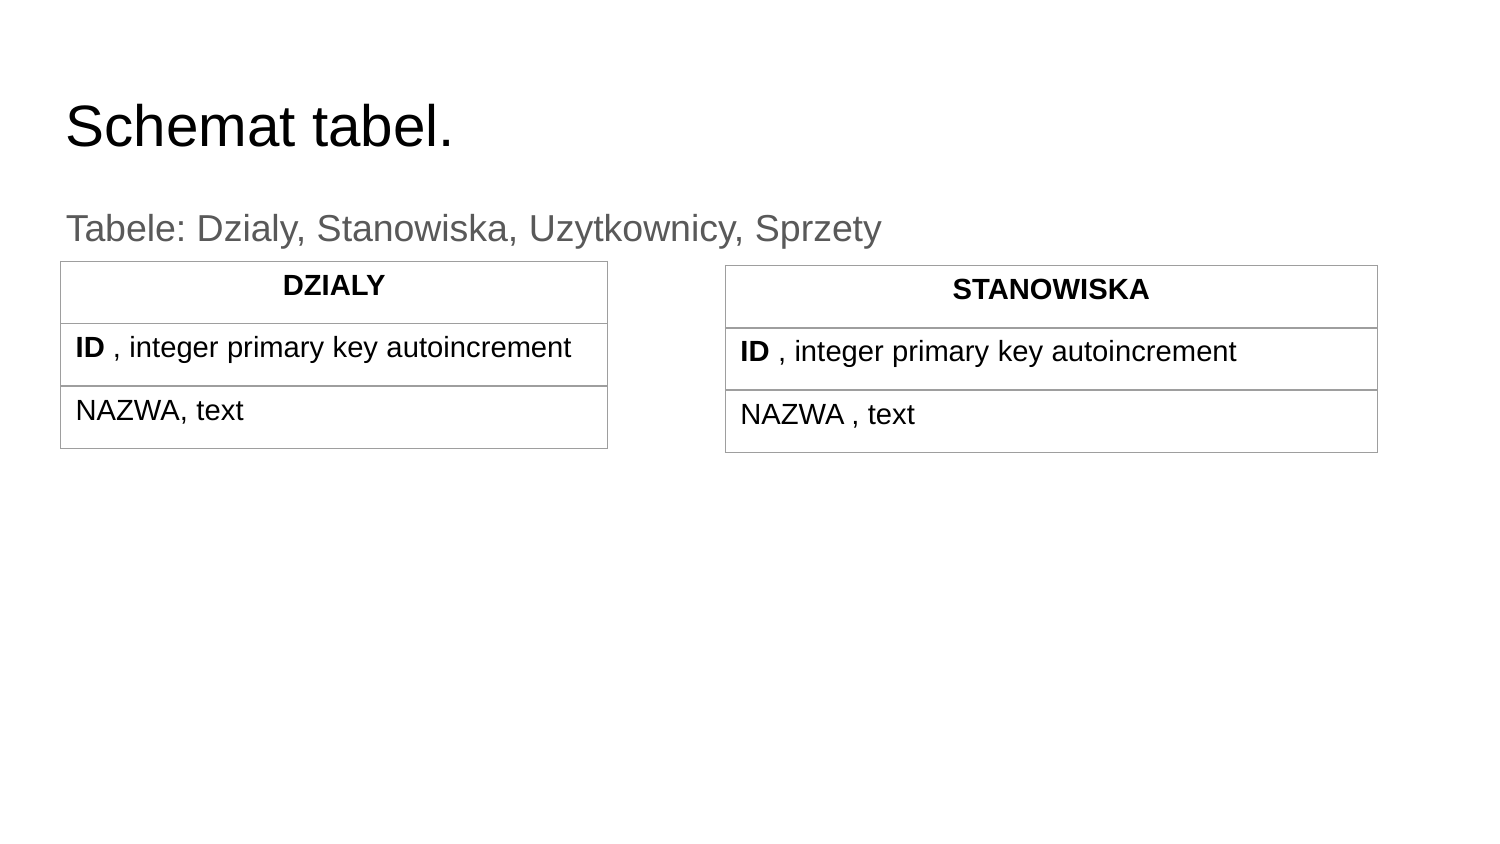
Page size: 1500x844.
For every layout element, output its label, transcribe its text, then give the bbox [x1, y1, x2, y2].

table_cell ID , integer primary key autoincrement [61, 324, 607, 385]
table_cell ID , integer primary key autoincrement [726, 329, 1377, 389]
text_box Schemat tabel. [51, 72, 1449, 167]
table_header DZIALY [61, 262, 607, 323]
table_cell NAZWA , text [726, 391, 1377, 452]
table_header STANOWISKA [726, 266, 1377, 327]
table_cell NAZWA, text [61, 387, 607, 448]
text_box Tabele: Dzialy, Stanowiska, Uzytkownicy, Sprzety [51, 189, 1449, 750]
